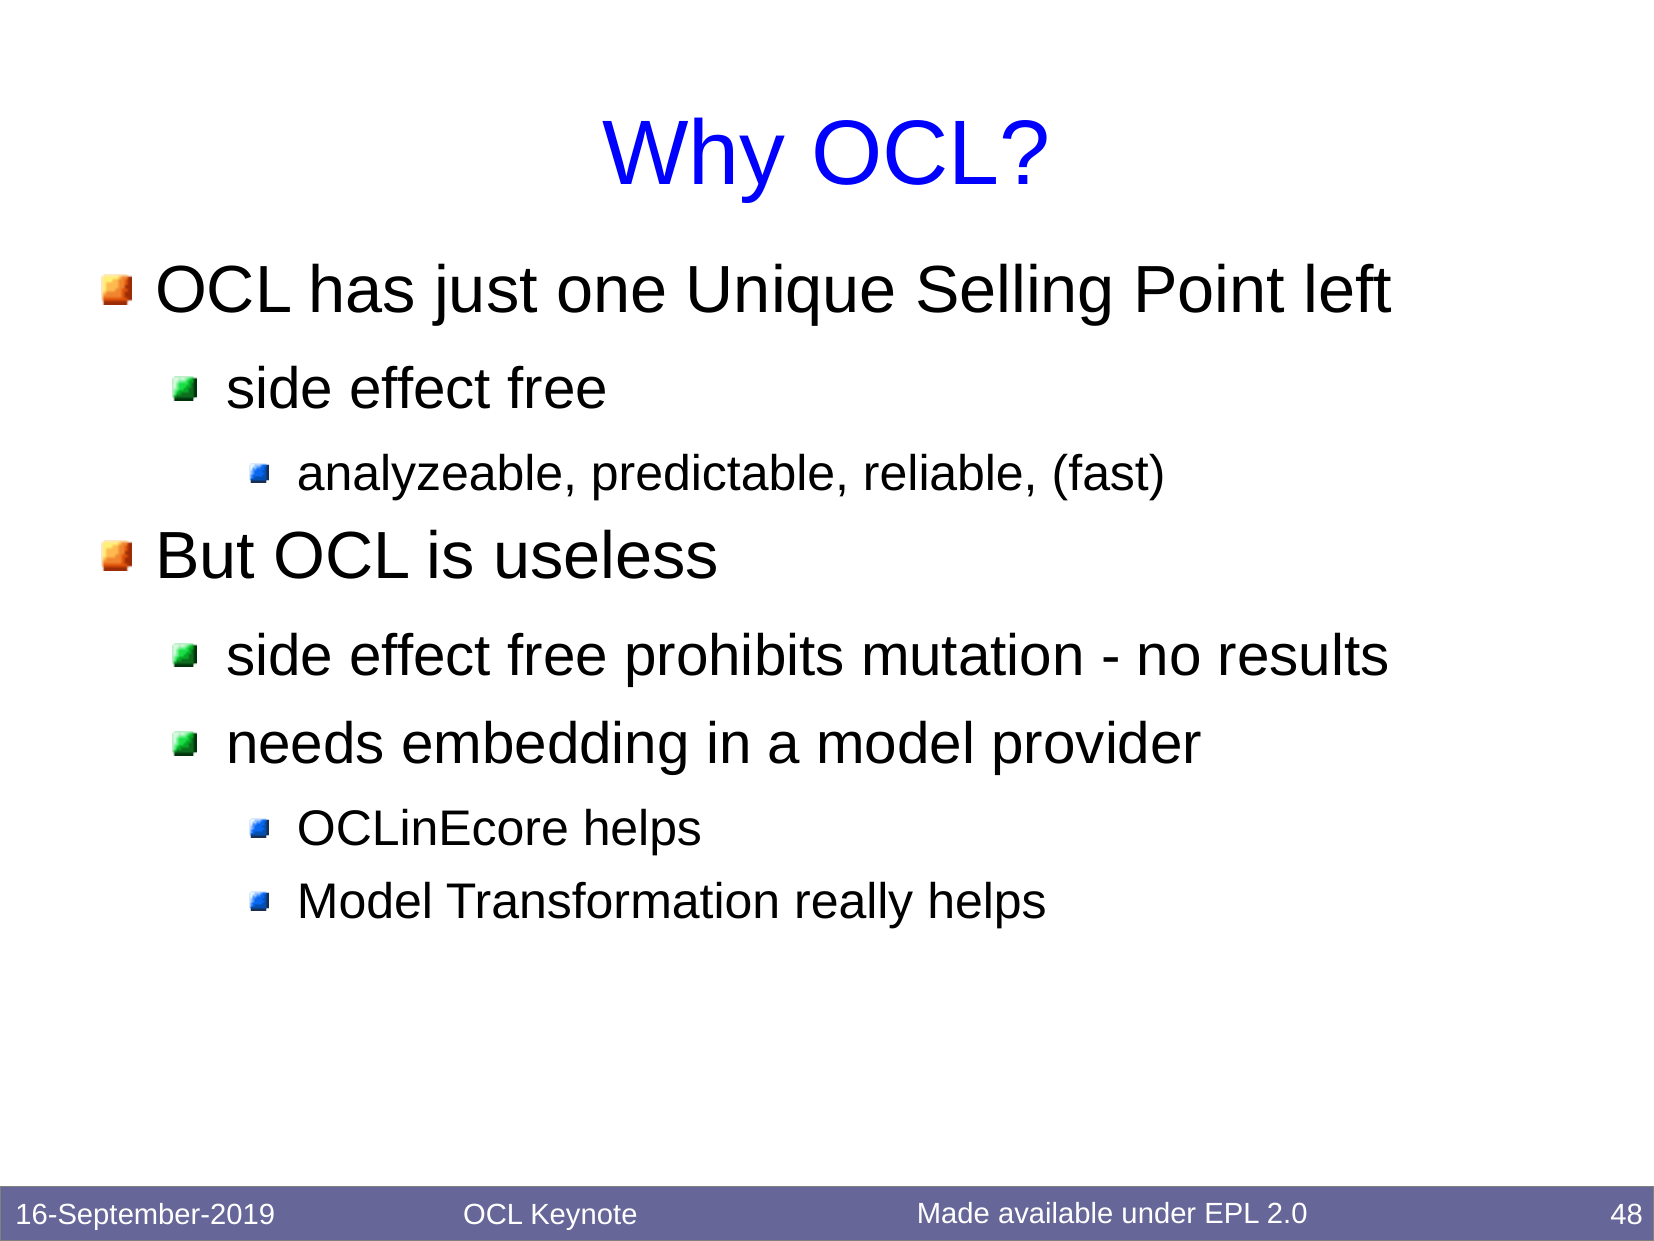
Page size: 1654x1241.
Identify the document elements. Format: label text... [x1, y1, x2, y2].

title Why OCL? [82, 49, 1571, 257]
list OCL has just one Unique Selling Point left side effect free analyzeable, predictable, reliable, (fast) But OCL is useless side effect free prohibits mutation - no results needs embedding in a model provider OCLinEcore helps Model Transformation really helps [84, 251, 1573, 1147]
